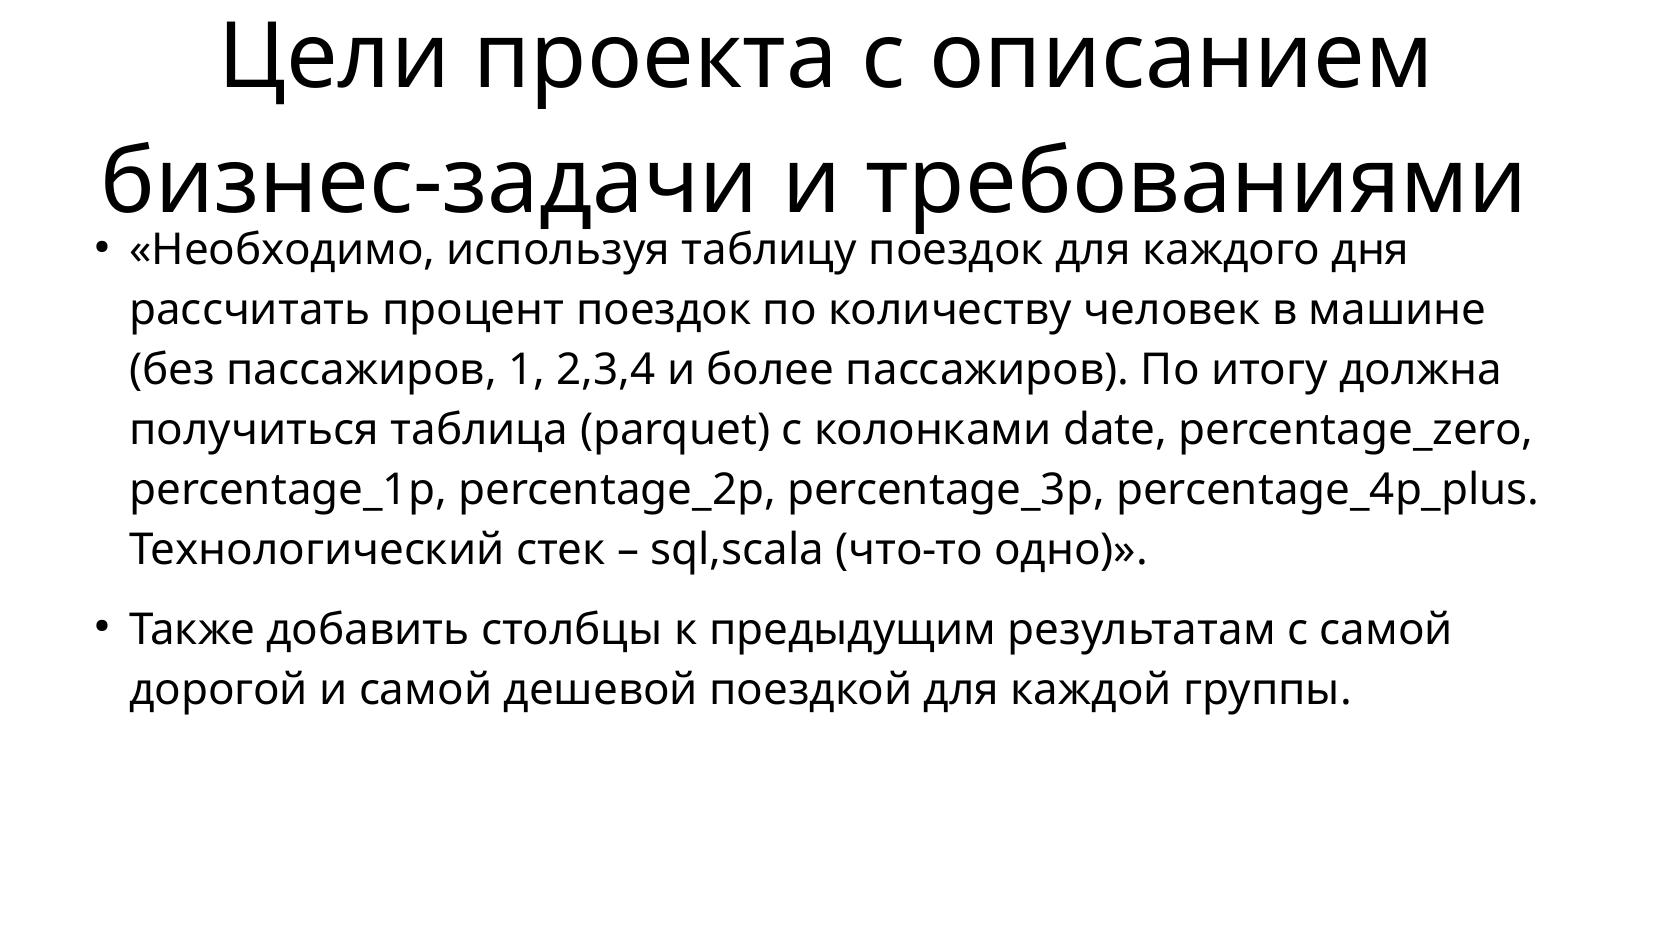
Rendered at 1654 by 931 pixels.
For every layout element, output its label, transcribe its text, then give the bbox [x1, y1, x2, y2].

list «Необходимо, используя таблицу поездок для каждого дня рассчитать процент поездок по количеству человек в машине (без пассажиров, 1, 2,3,4 и более пассажиров). По итогу должна получиться таблица (parquet) с колонками date, percentage_zero, percentage_1p, percentage_2p, percentage_3p, percentage_4p_plus. Технологический стек – sql,scala (что-то одно)». Также добавить столбцы к предыдущим результатам с самой дорогой и самой дешевой поездкой для каждой группы. [82, 217, 1571, 758]
title Цели проекта с описанием бизнес-задачи и требованиями [82, 13, 1571, 217]
